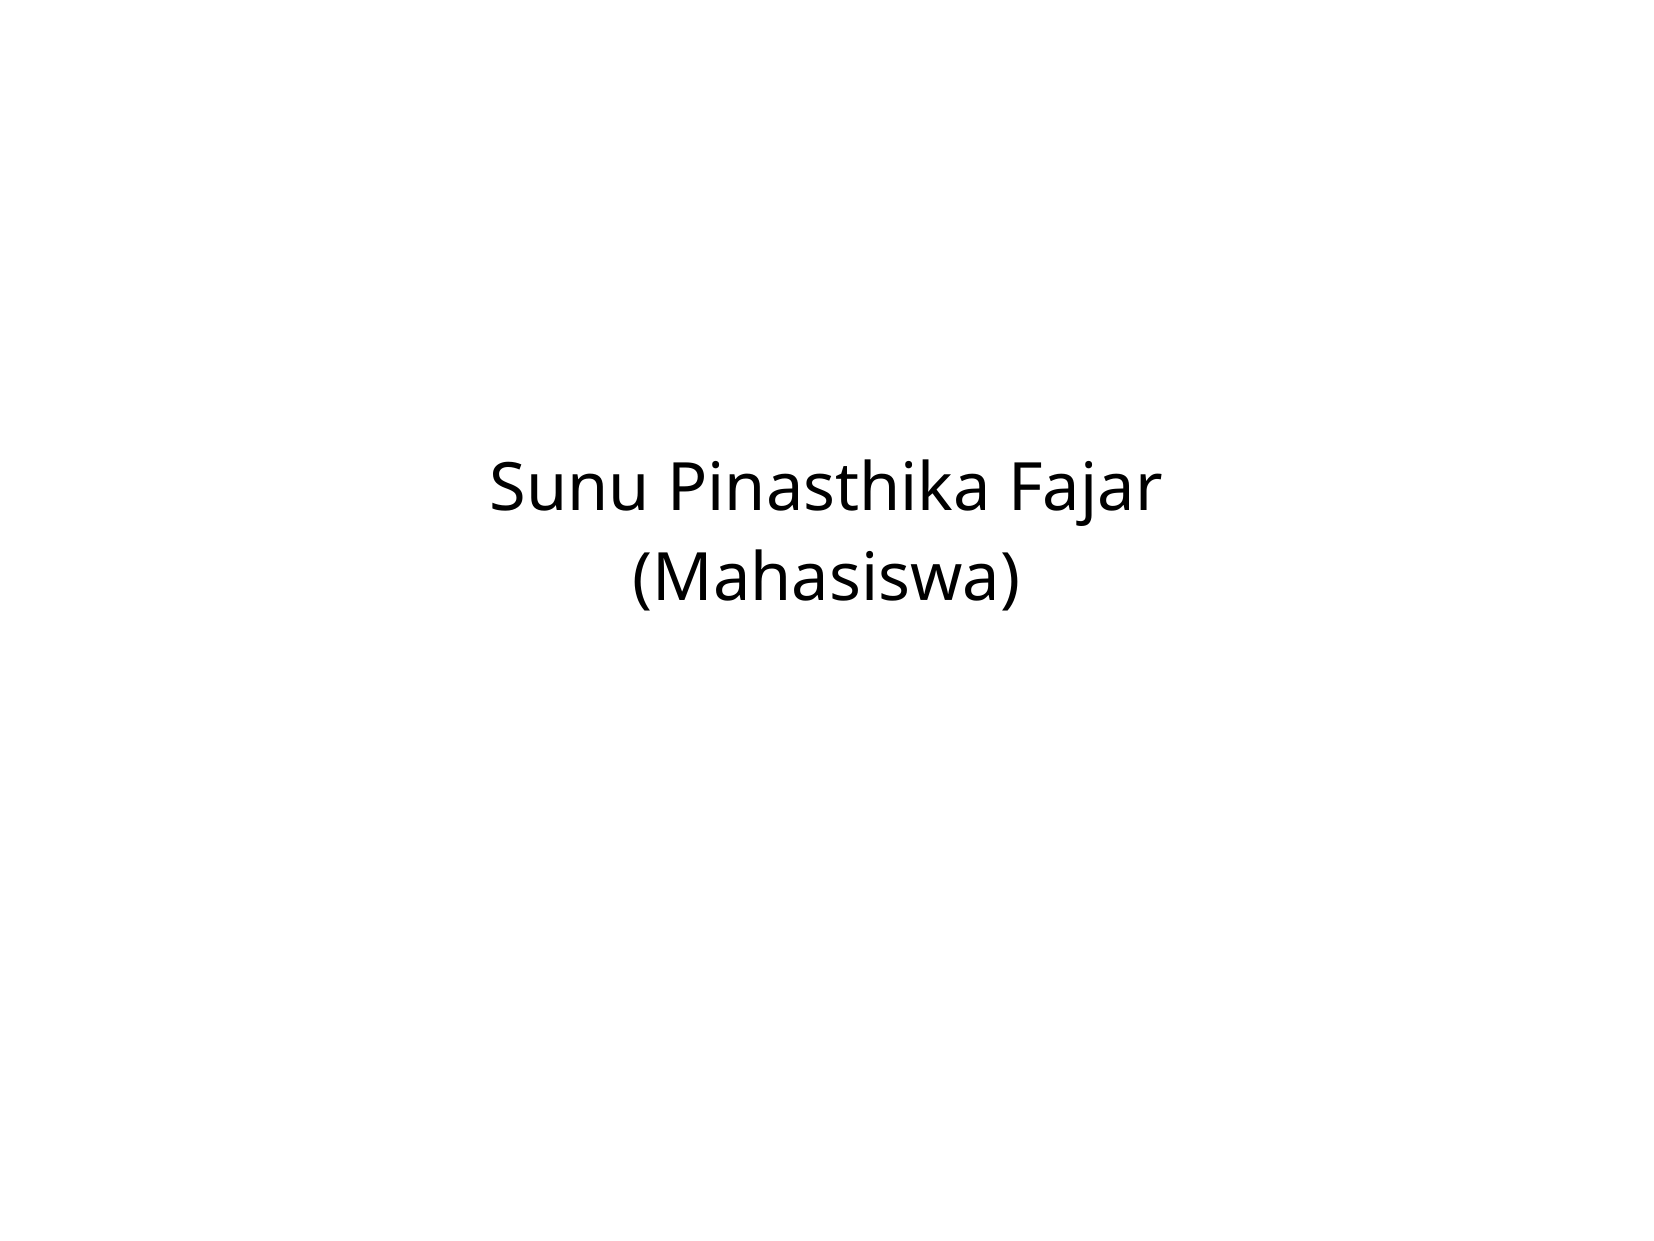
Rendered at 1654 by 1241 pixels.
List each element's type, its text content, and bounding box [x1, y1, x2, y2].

subtitle Sunu Pinasthika Fajar (Mahasiswa) [82, 49, 1571, 1010]
